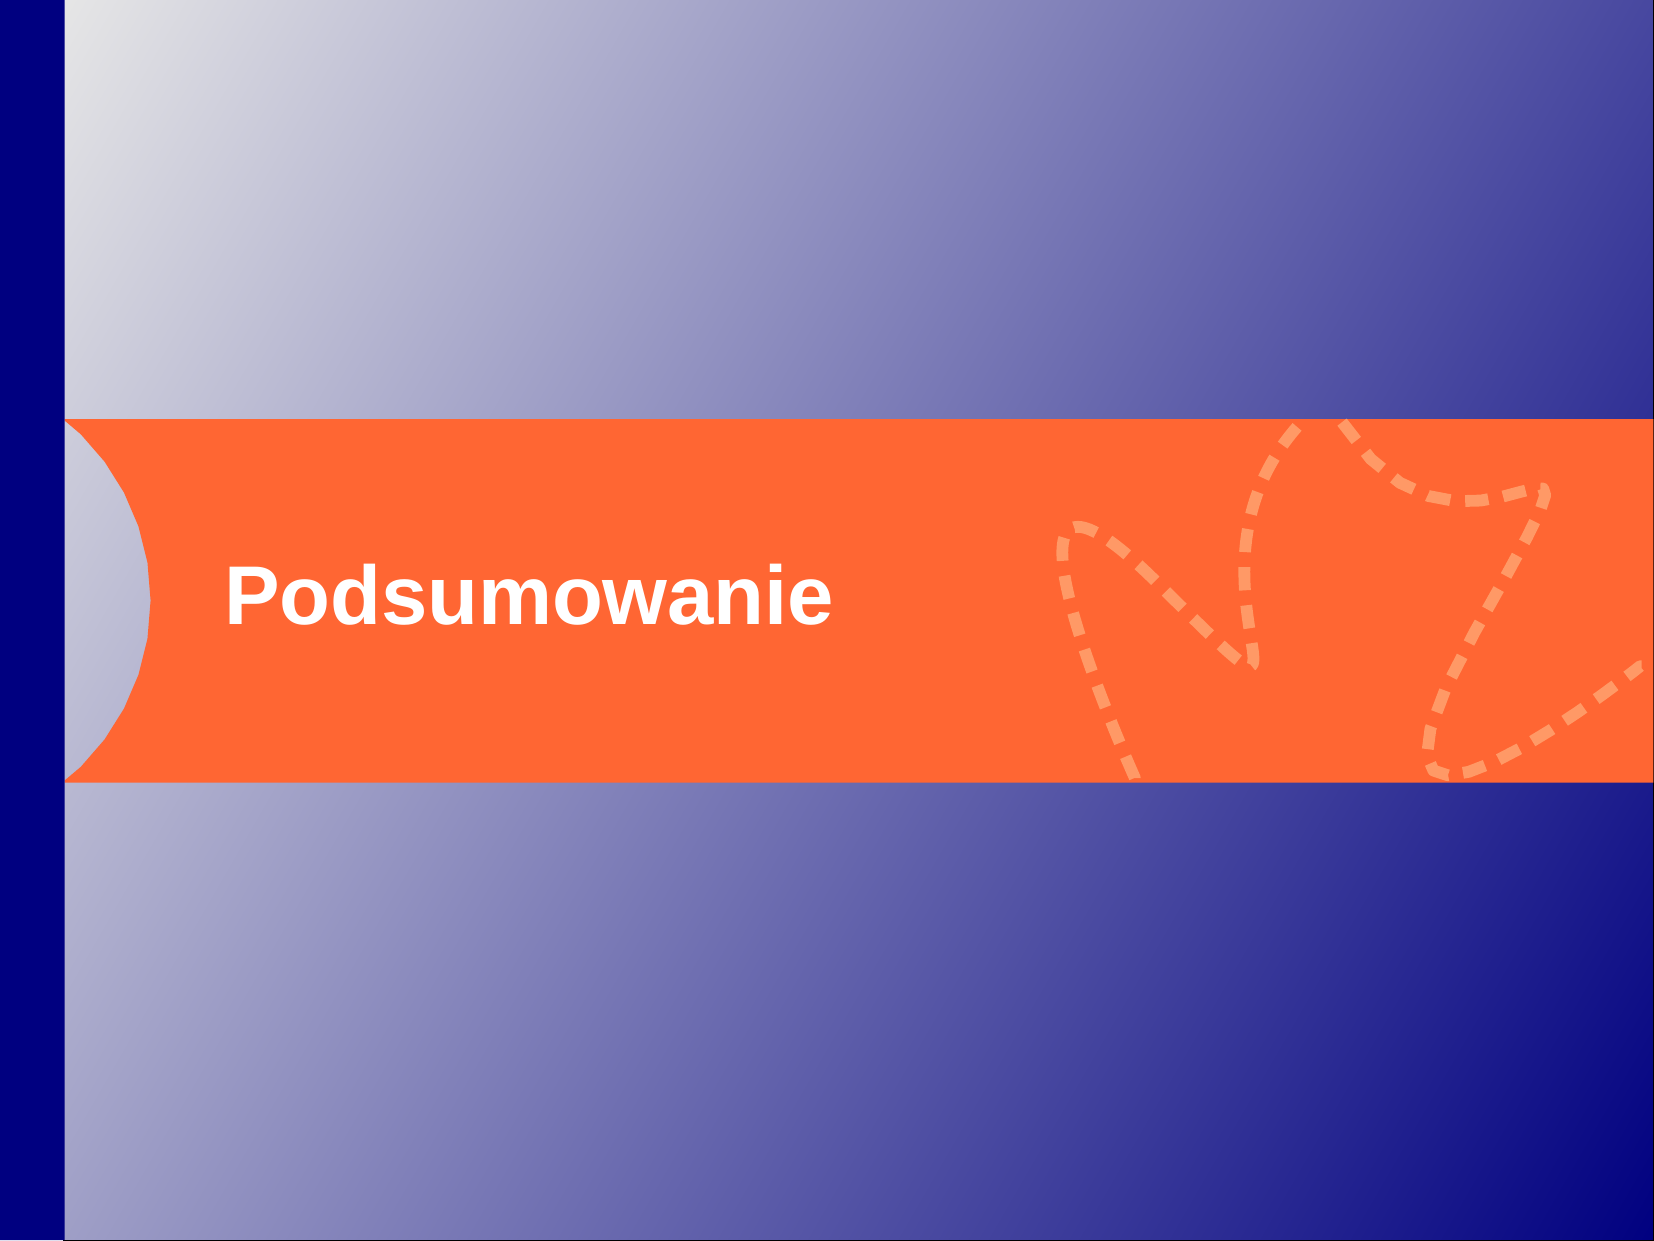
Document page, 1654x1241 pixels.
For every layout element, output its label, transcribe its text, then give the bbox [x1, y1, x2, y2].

title Podsumowanie [224, 497, 1093, 704]
